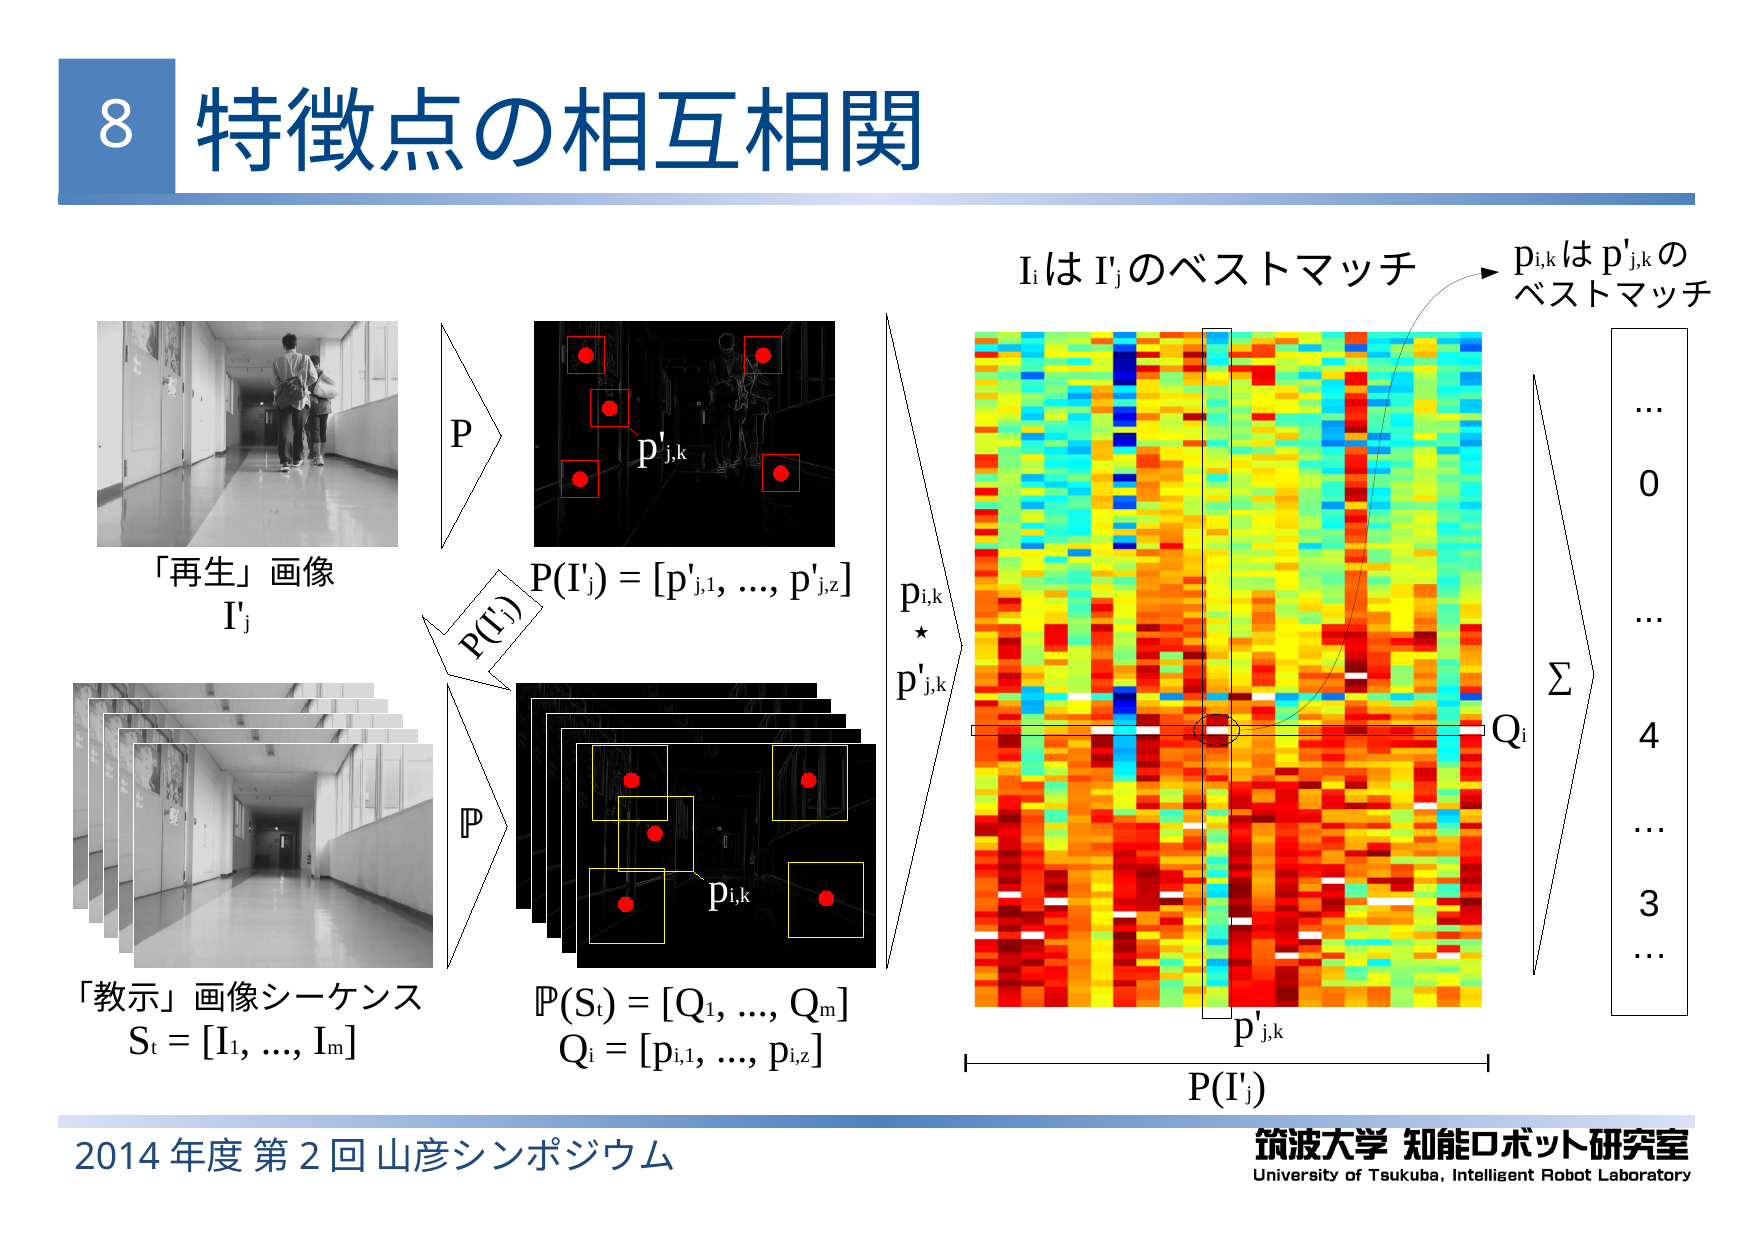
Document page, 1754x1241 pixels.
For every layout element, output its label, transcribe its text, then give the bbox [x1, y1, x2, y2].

text_box ∑ [1532, 646, 1589, 704]
text_box ℙ(St) = [Q1, ..., Qm] Qi = [pi,1, ..., pi,z] [515, 971, 867, 1080]
text_box Qi [1534, 704, 1542, 760]
picture [974, 736, 1202, 1007]
text_box [602, 400, 618, 416]
picture [1232, 331, 1409, 725]
text_box p'j,k [1218, 993, 1299, 1056]
text_box pi,kはp'j,kの ベストマッチ [1499, 221, 1729, 323]
text_box [647, 825, 663, 841]
text_box 「教示」画像シーケンス St = [I1, ..., Im] [45, 971, 441, 1072]
text_box [572, 471, 588, 487]
picture [1232, 736, 1482, 1007]
text_box pi,k [693, 858, 774, 920]
text_box ... 0 ... 4 … 3 … [1611, 328, 1688, 1016]
text_box ℙ [440, 793, 502, 855]
text_box P [434, 403, 488, 465]
picture [516, 683, 877, 969]
picture [97, 321, 398, 547]
picture [1252, 1127, 1691, 1182]
picture [1203, 331, 1231, 725]
text_box [618, 896, 634, 912]
picture [1277, 331, 1482, 725]
text_box P(I'j) [422, 569, 543, 691]
title 特徴点の相互相関 [193, 61, 1651, 205]
text_box [773, 465, 789, 481]
text_box [755, 347, 771, 363]
text_box pi,k ⭑ p'j,k [881, 558, 962, 709]
text_box P(I'j) = [p'j,1, ..., p'j,z] [514, 546, 868, 608]
text_box [578, 347, 594, 363]
picture [1203, 736, 1231, 1007]
text_box [623, 772, 640, 788]
text_box IiはI'jのベストマッチ [1004, 238, 1434, 303]
text_box [801, 772, 817, 788]
picture [73, 683, 434, 969]
picture [1239, 726, 1476, 735]
picture [1462, 374, 1482, 378]
text_box [818, 890, 834, 906]
picture [974, 331, 1202, 725]
picture [534, 321, 835, 546]
text_box p'j,k [622, 415, 703, 477]
text_box 「再生」画像 I'j [122, 546, 352, 647]
text_box Qi [1476, 697, 1533, 760]
picture [1203, 726, 1231, 735]
picture [974, 726, 1202, 735]
picture [1232, 726, 1265, 735]
